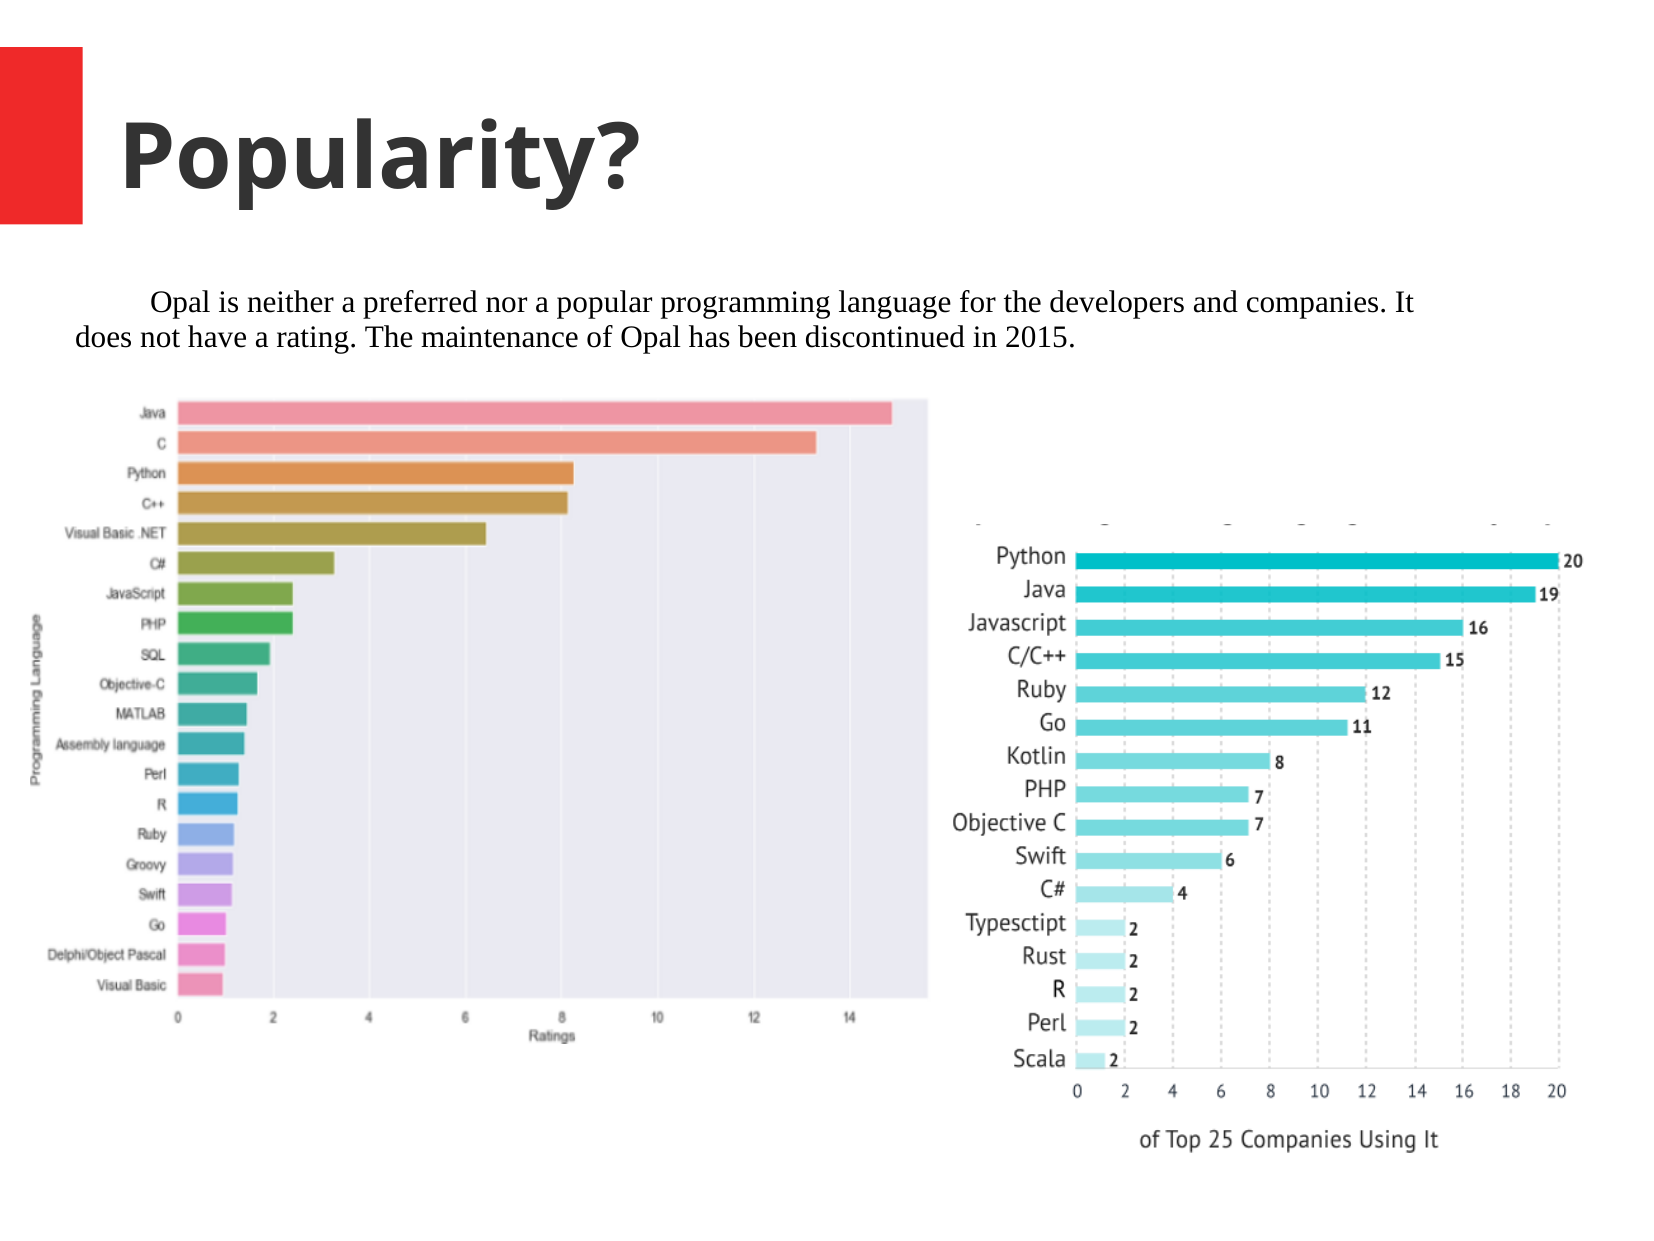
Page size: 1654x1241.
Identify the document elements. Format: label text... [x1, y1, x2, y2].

list Opal is neither a preferred nor a popular programming language for the developers and companies. It does not have a rating. The maintenance of Opal has been discontinued in 2015. [75, 285, 1426, 406]
picture [30, 396, 943, 1044]
picture [947, 524, 1654, 1157]
title Popularity? [118, 49, 1571, 257]
